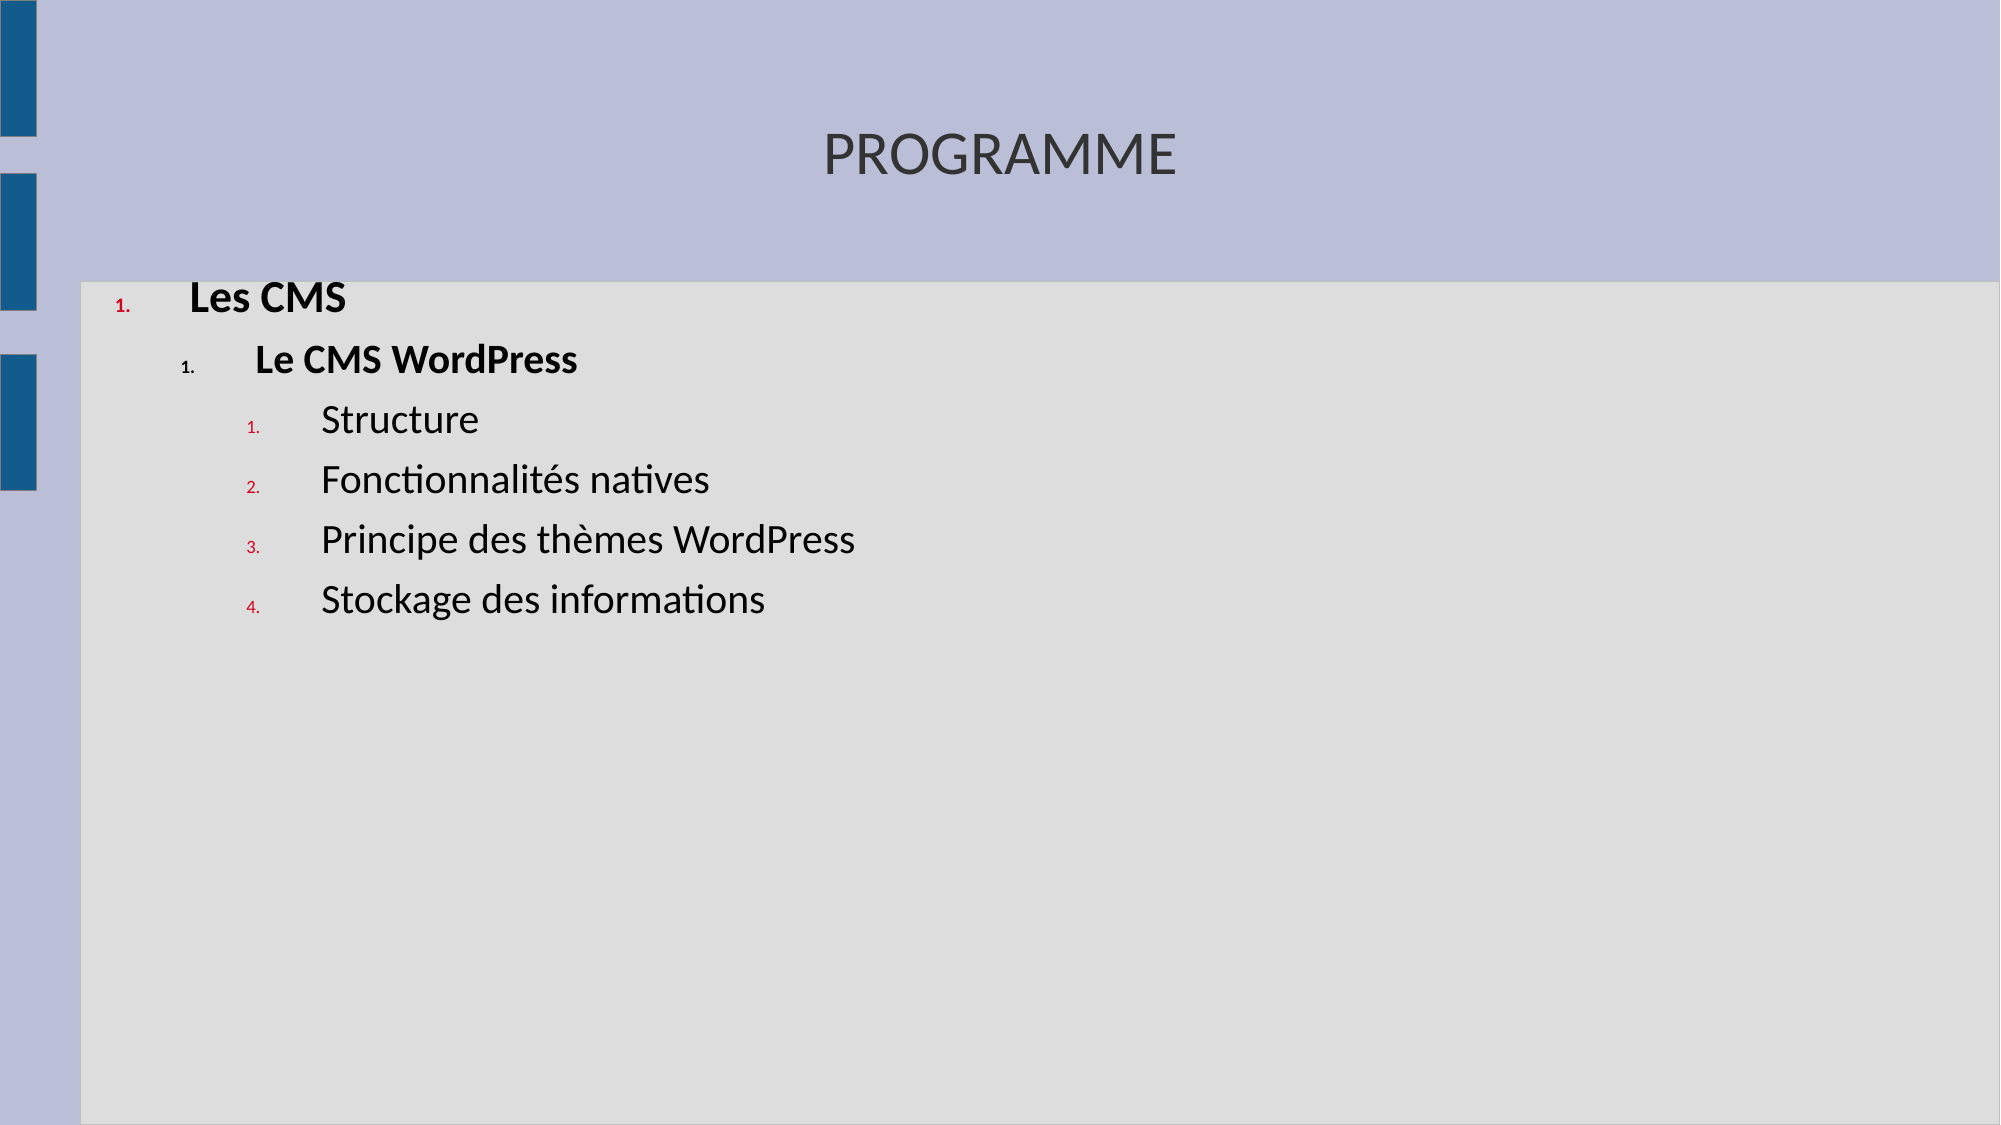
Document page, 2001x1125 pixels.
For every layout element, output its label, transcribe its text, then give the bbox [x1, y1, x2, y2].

title PROGRAMME [816, 109, 1184, 300]
text_box Les CMS Le CMS WordPress Structure Fonctionnalités natives Principe des thèmes WordPress Stockage des informations [112, 254, 858, 623]
